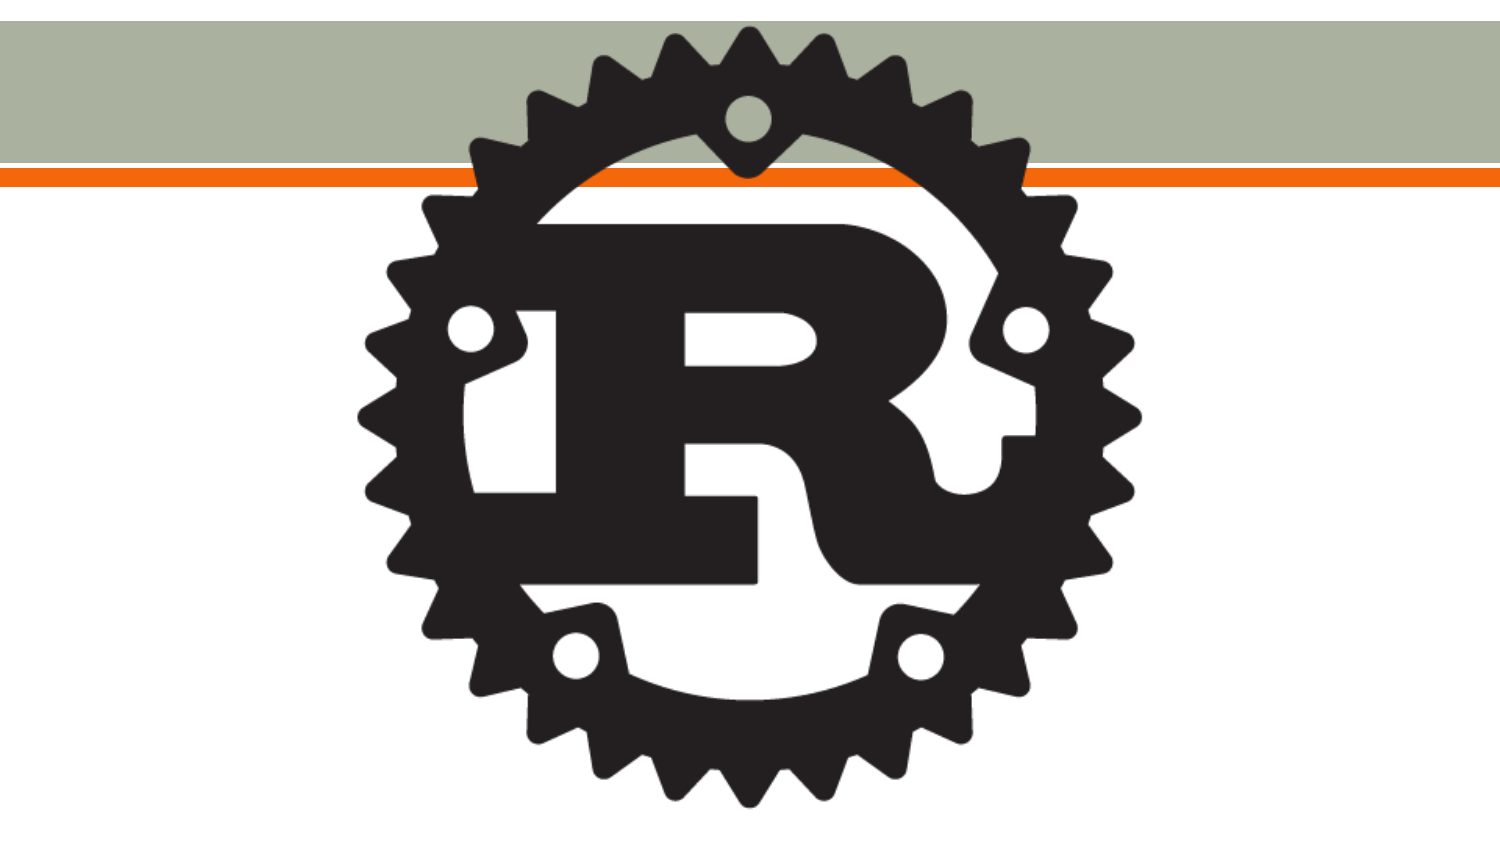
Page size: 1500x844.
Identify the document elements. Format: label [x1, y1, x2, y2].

picture [350, 21, 1150, 822]
